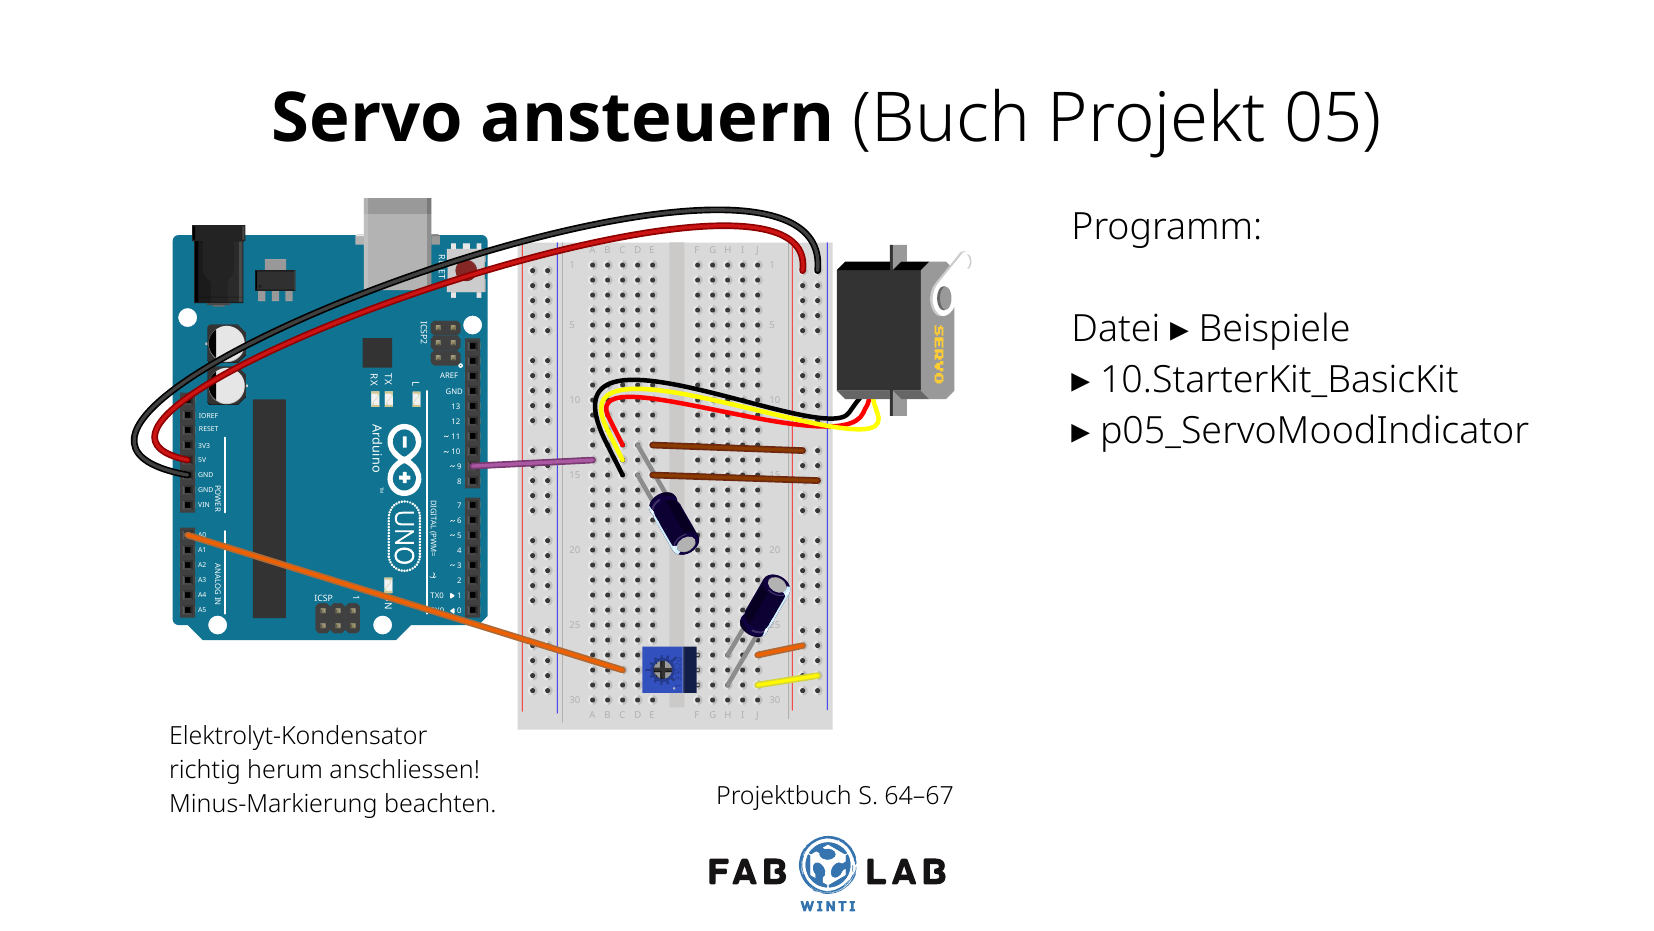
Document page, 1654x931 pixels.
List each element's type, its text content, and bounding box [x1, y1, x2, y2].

text_box Projektbuch S. 64–67 [701, 770, 961, 815]
title Servo ansteuern (Buch Projekt 05) [82, 37, 1571, 193]
text_box Programm: Datei ▸ Beispiele ▸ 10.StarterKit_BasicKit ▸ p05_ServoMoodIndicator [1056, 192, 1524, 431]
picture [124, 196, 976, 731]
text_box Elektrolyt-Kondensator richtig herum anschliessen! Minus-Markierung beachten. [154, 710, 494, 815]
